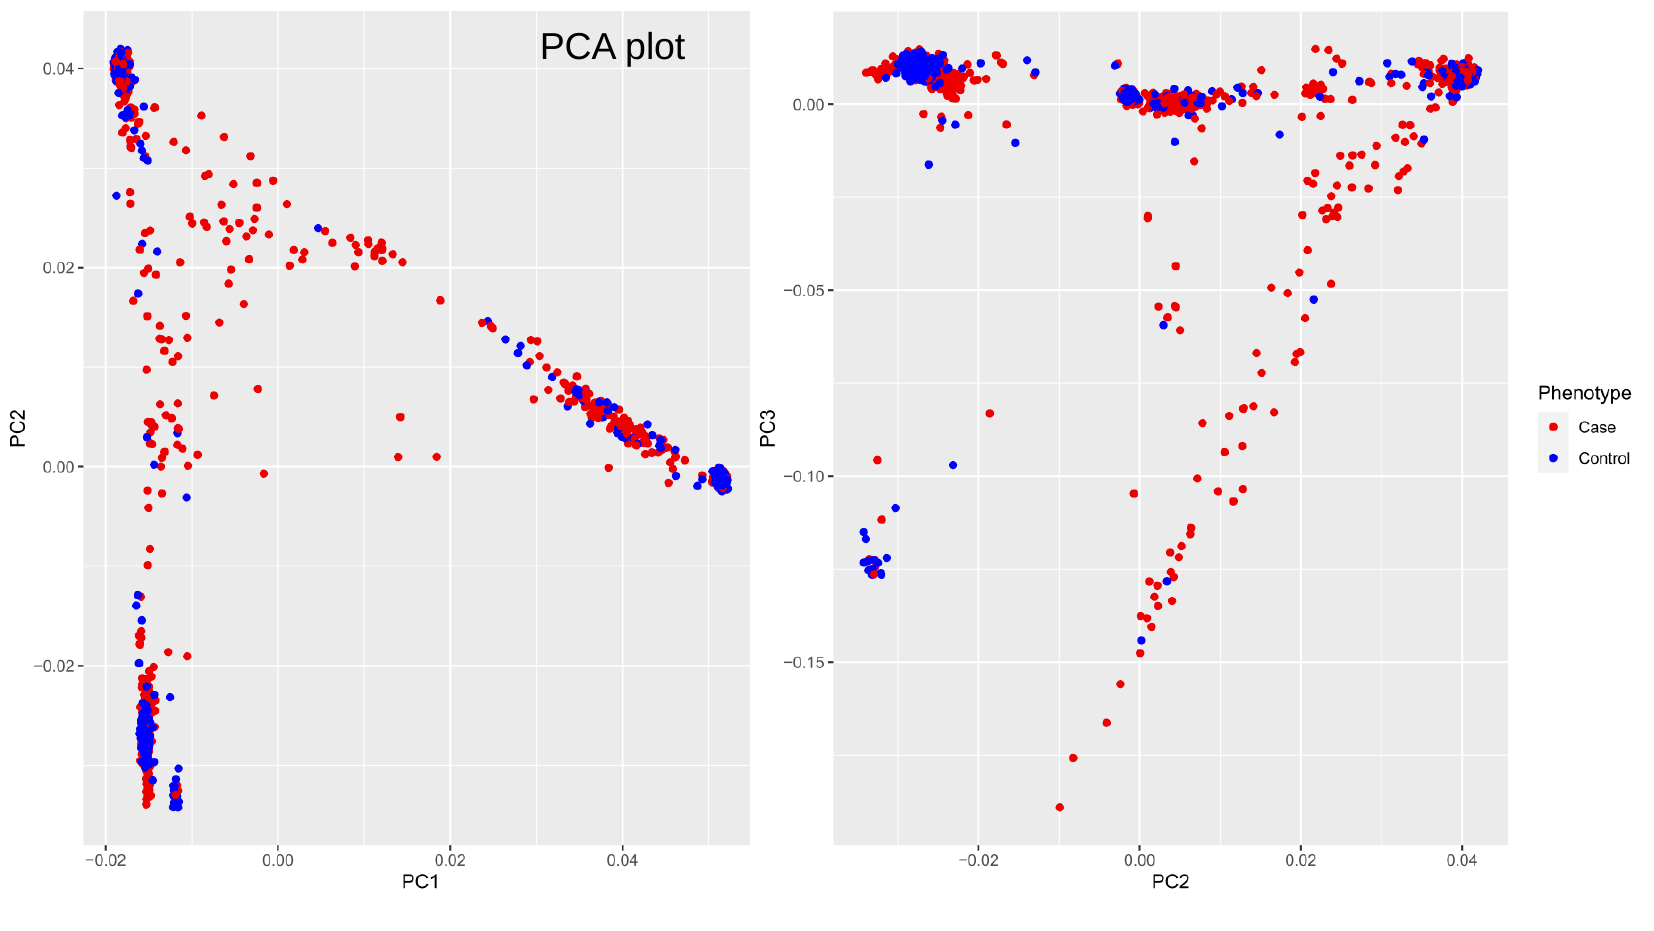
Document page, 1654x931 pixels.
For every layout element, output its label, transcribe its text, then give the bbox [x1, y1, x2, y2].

picture [0, 1, 1651, 902]
text_box PCA plot [525, 18, 701, 76]
